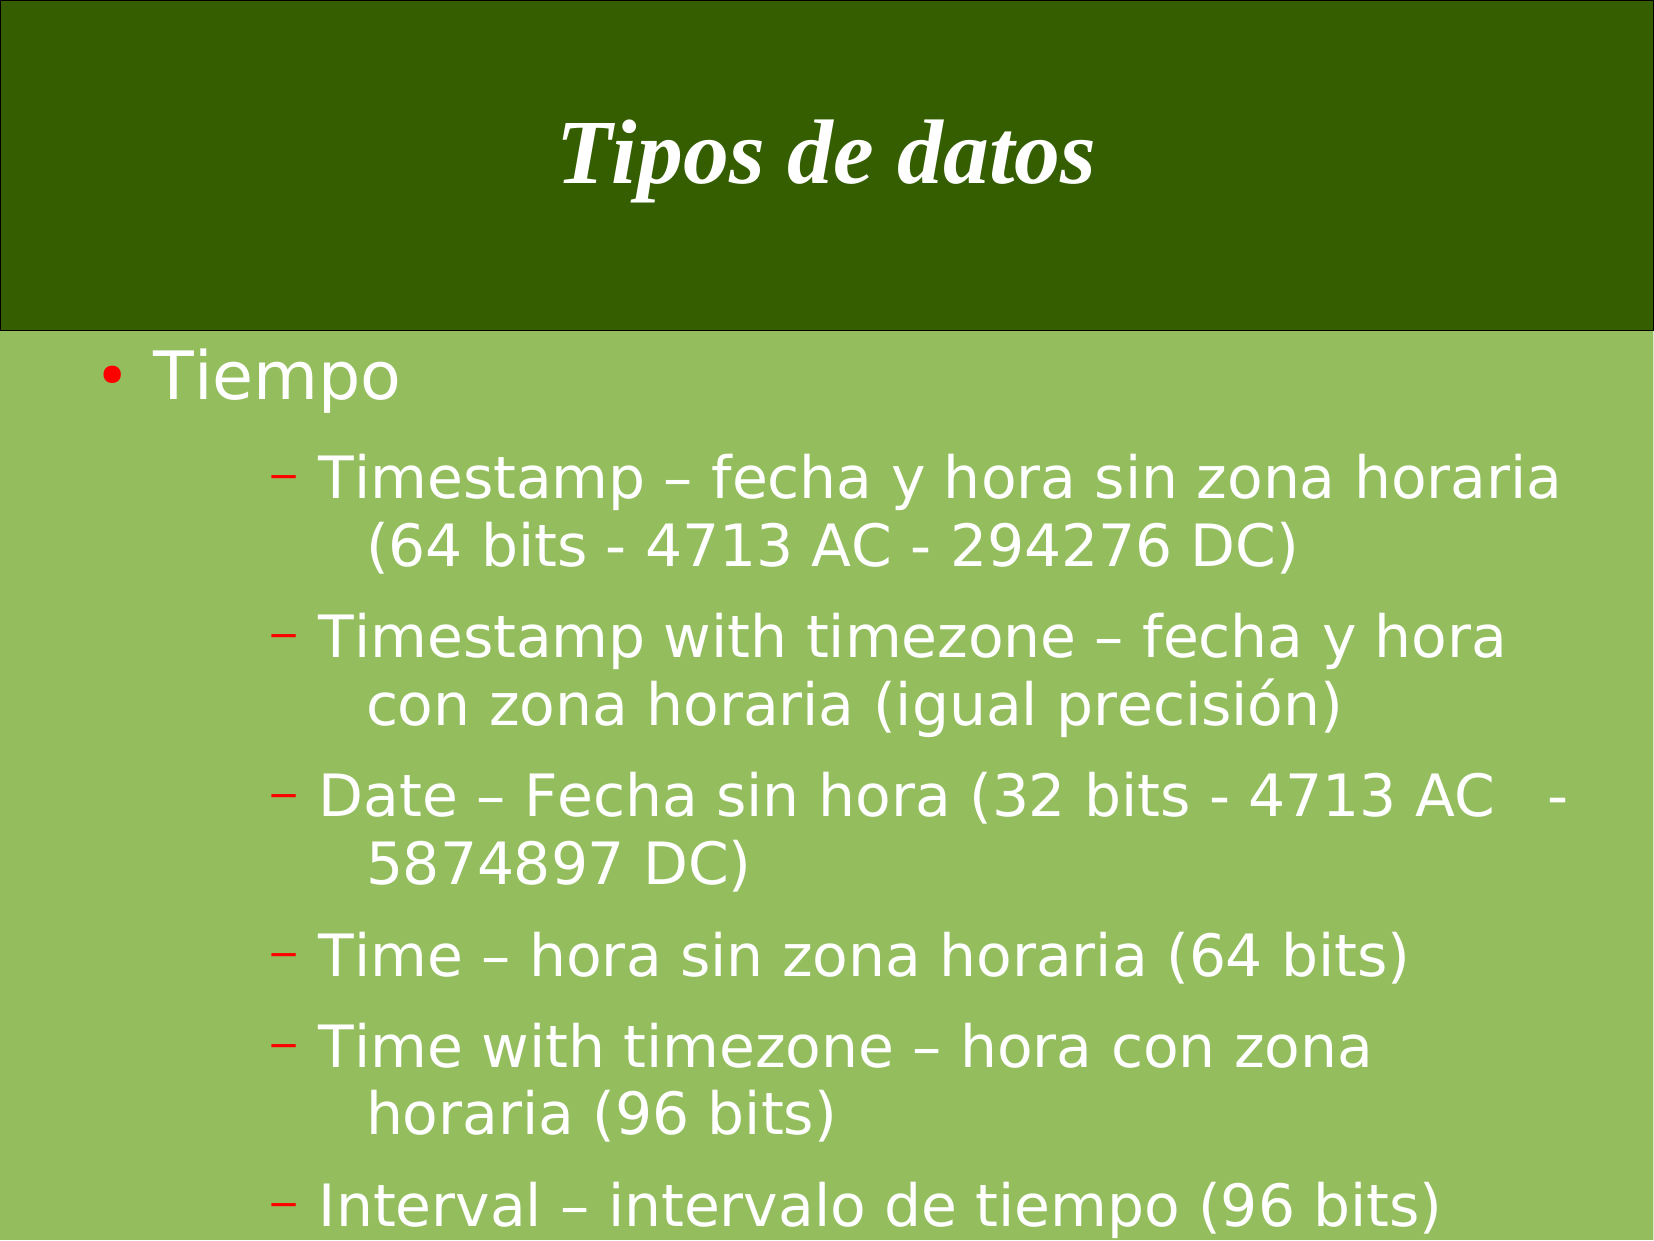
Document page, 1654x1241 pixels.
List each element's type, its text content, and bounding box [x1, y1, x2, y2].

list Tiempo Timestamp – fecha y hora sin zona horaria (64 bits - 4713 AC - 294276 DC) Timestamp with timezone – fecha y hora con zona horaria (igual precisión) Date – Fecha sin hora (32 bits - 4713 AC - 5874897 DC) Time – hora sin zona horaria (64 bits) Time with timezone – hora con zona horaria (96 bits) Interval – intervalo de tiempo (96 bits) [82, 337, 1571, 1241]
title Tipos de datos [82, 49, 1571, 257]
